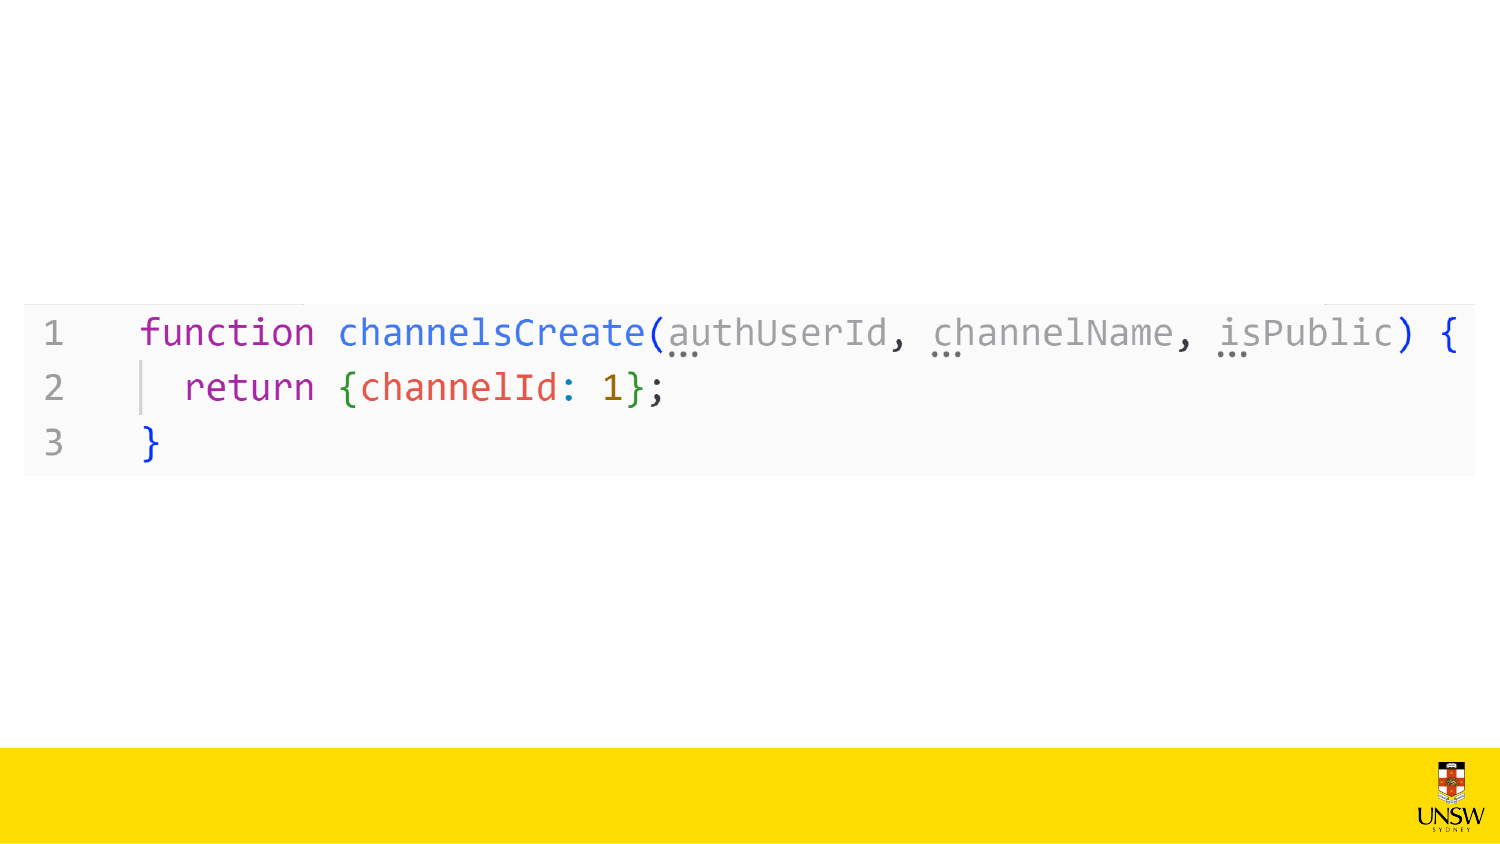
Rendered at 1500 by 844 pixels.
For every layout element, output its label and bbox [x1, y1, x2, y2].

picture [1418, 762, 1485, 832]
picture [24, 304, 1475, 476]
